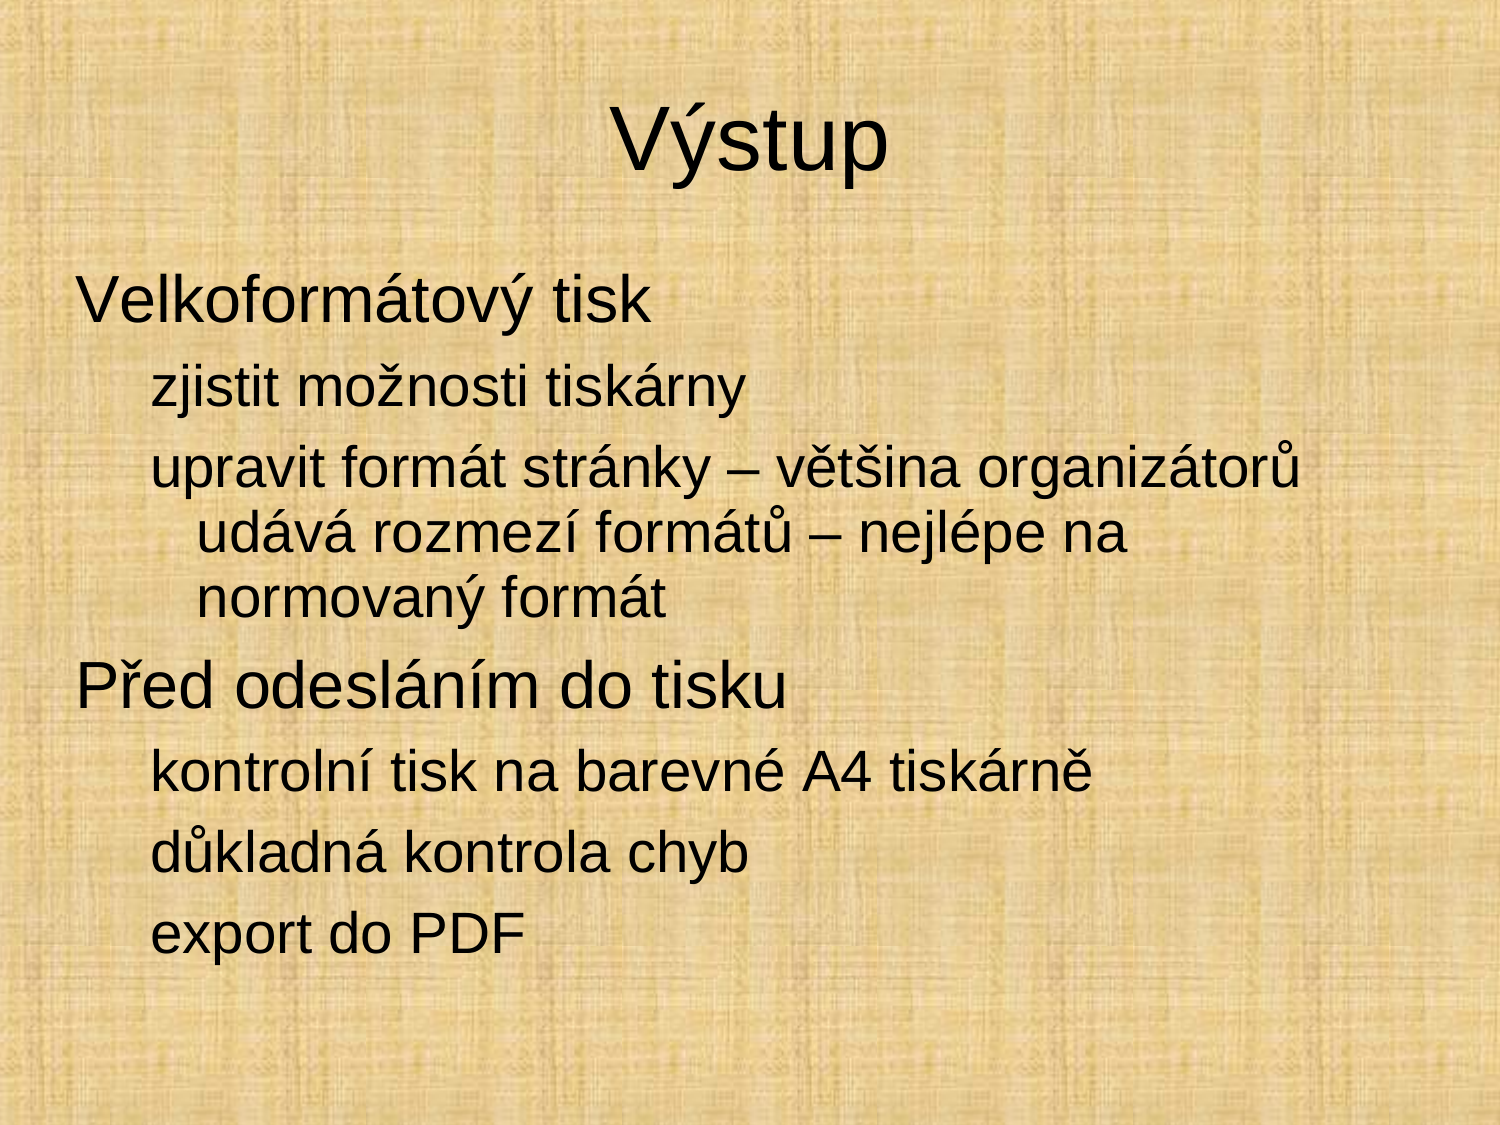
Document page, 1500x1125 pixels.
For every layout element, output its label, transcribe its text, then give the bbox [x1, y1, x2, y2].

title Výstup [75, 45, 1426, 233]
picture [0, 0, 1500, 1125]
list Velkoformátový tisk zjistit možnosti tiskárny upravit formát stránky – většina organizátorů udává rozmezí formátů – nejlépe na normovaný formát Před odesláním do tisku kontrolní tisk na barevné A4 tiskárně důkladná kontrola chyb export do PDF [75, 262, 1426, 1006]
